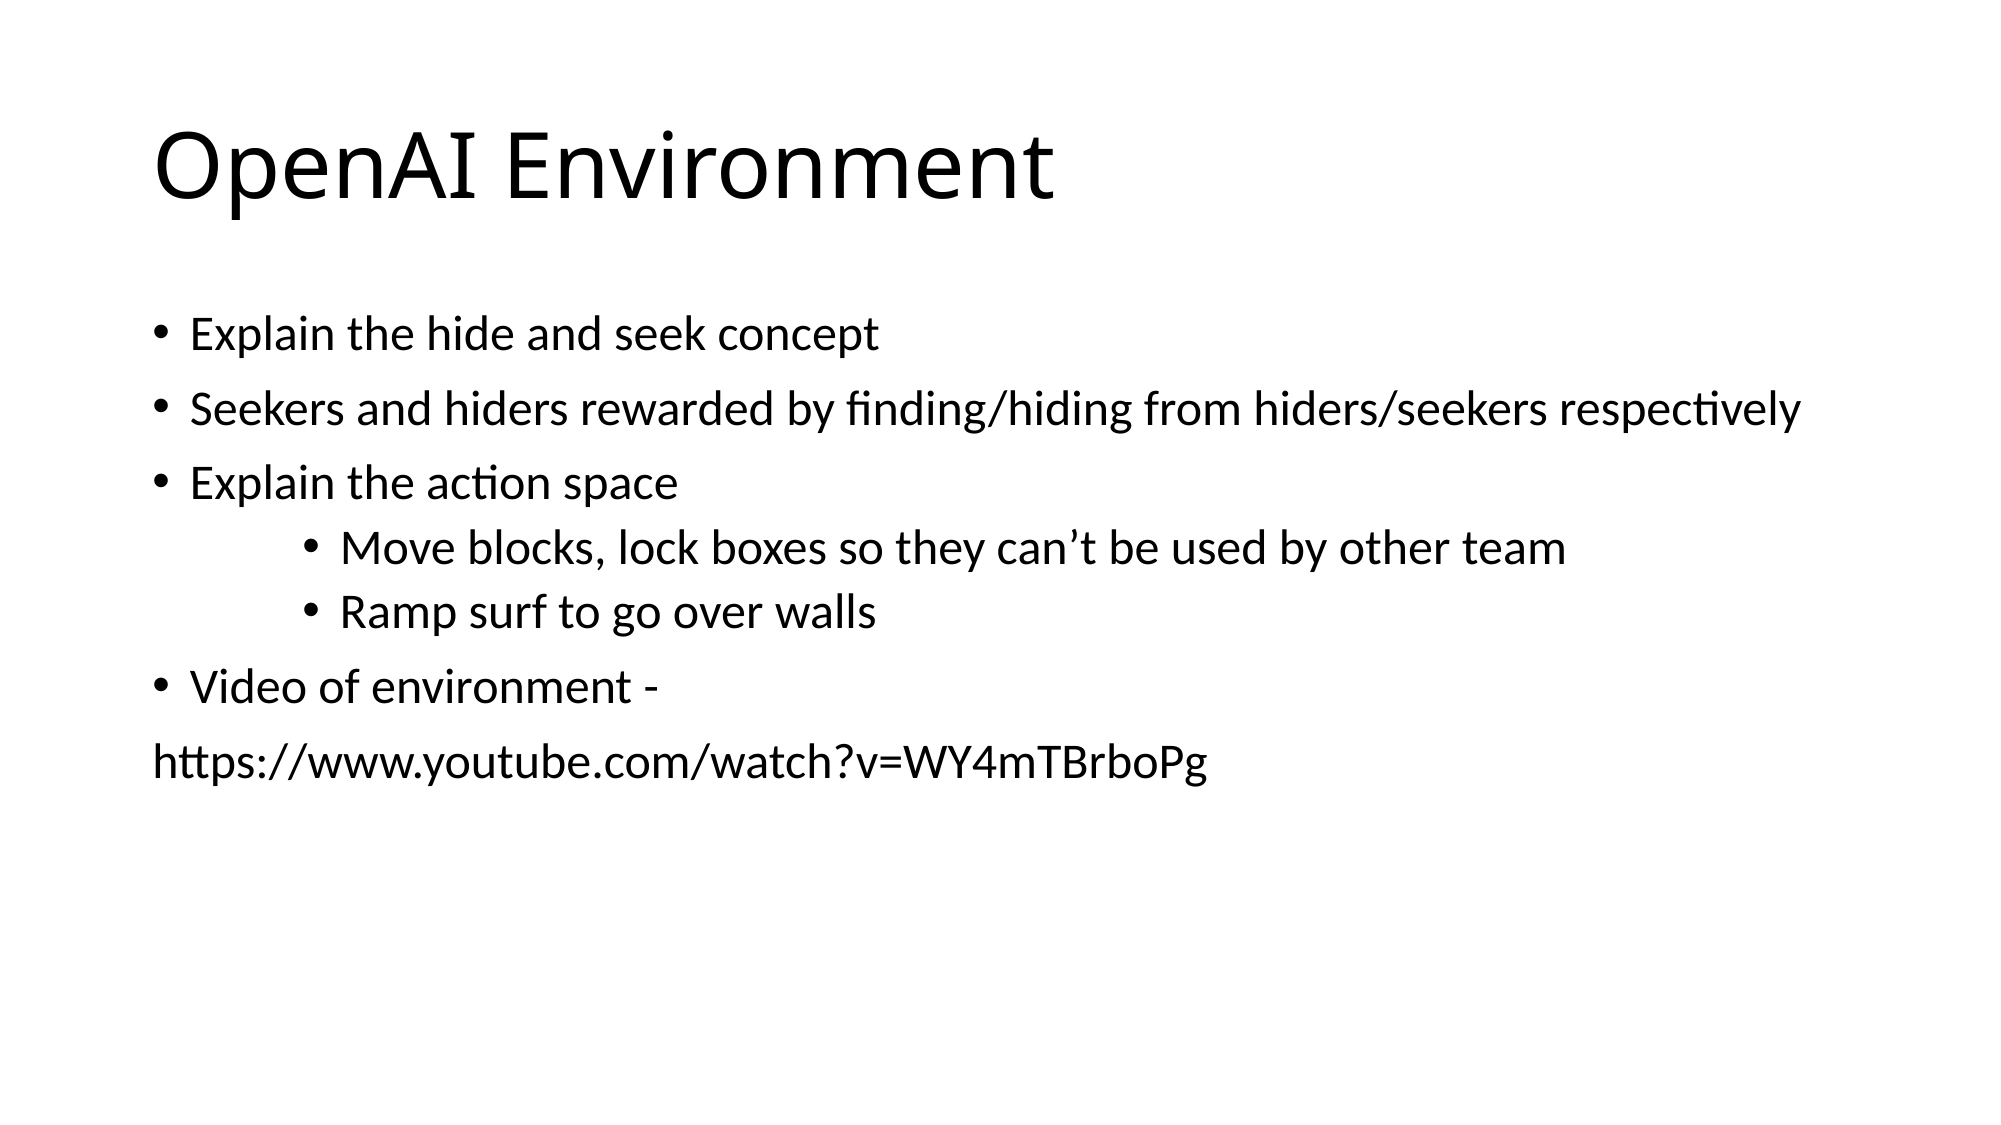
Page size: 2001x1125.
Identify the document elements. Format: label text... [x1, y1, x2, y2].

title OpenAI Environment [137, 59, 1863, 278]
list Explain the hide and seek concept Seekers and hiders rewarded by finding/hiding from hiders/seekers respectively Explain the action space Move blocks, lock boxes so they can’t be used by other team Ramp surf to go over walls Video of environment - https://www.youtube.com/watch?v=WY4mTBrboPg [137, 299, 1863, 863]
